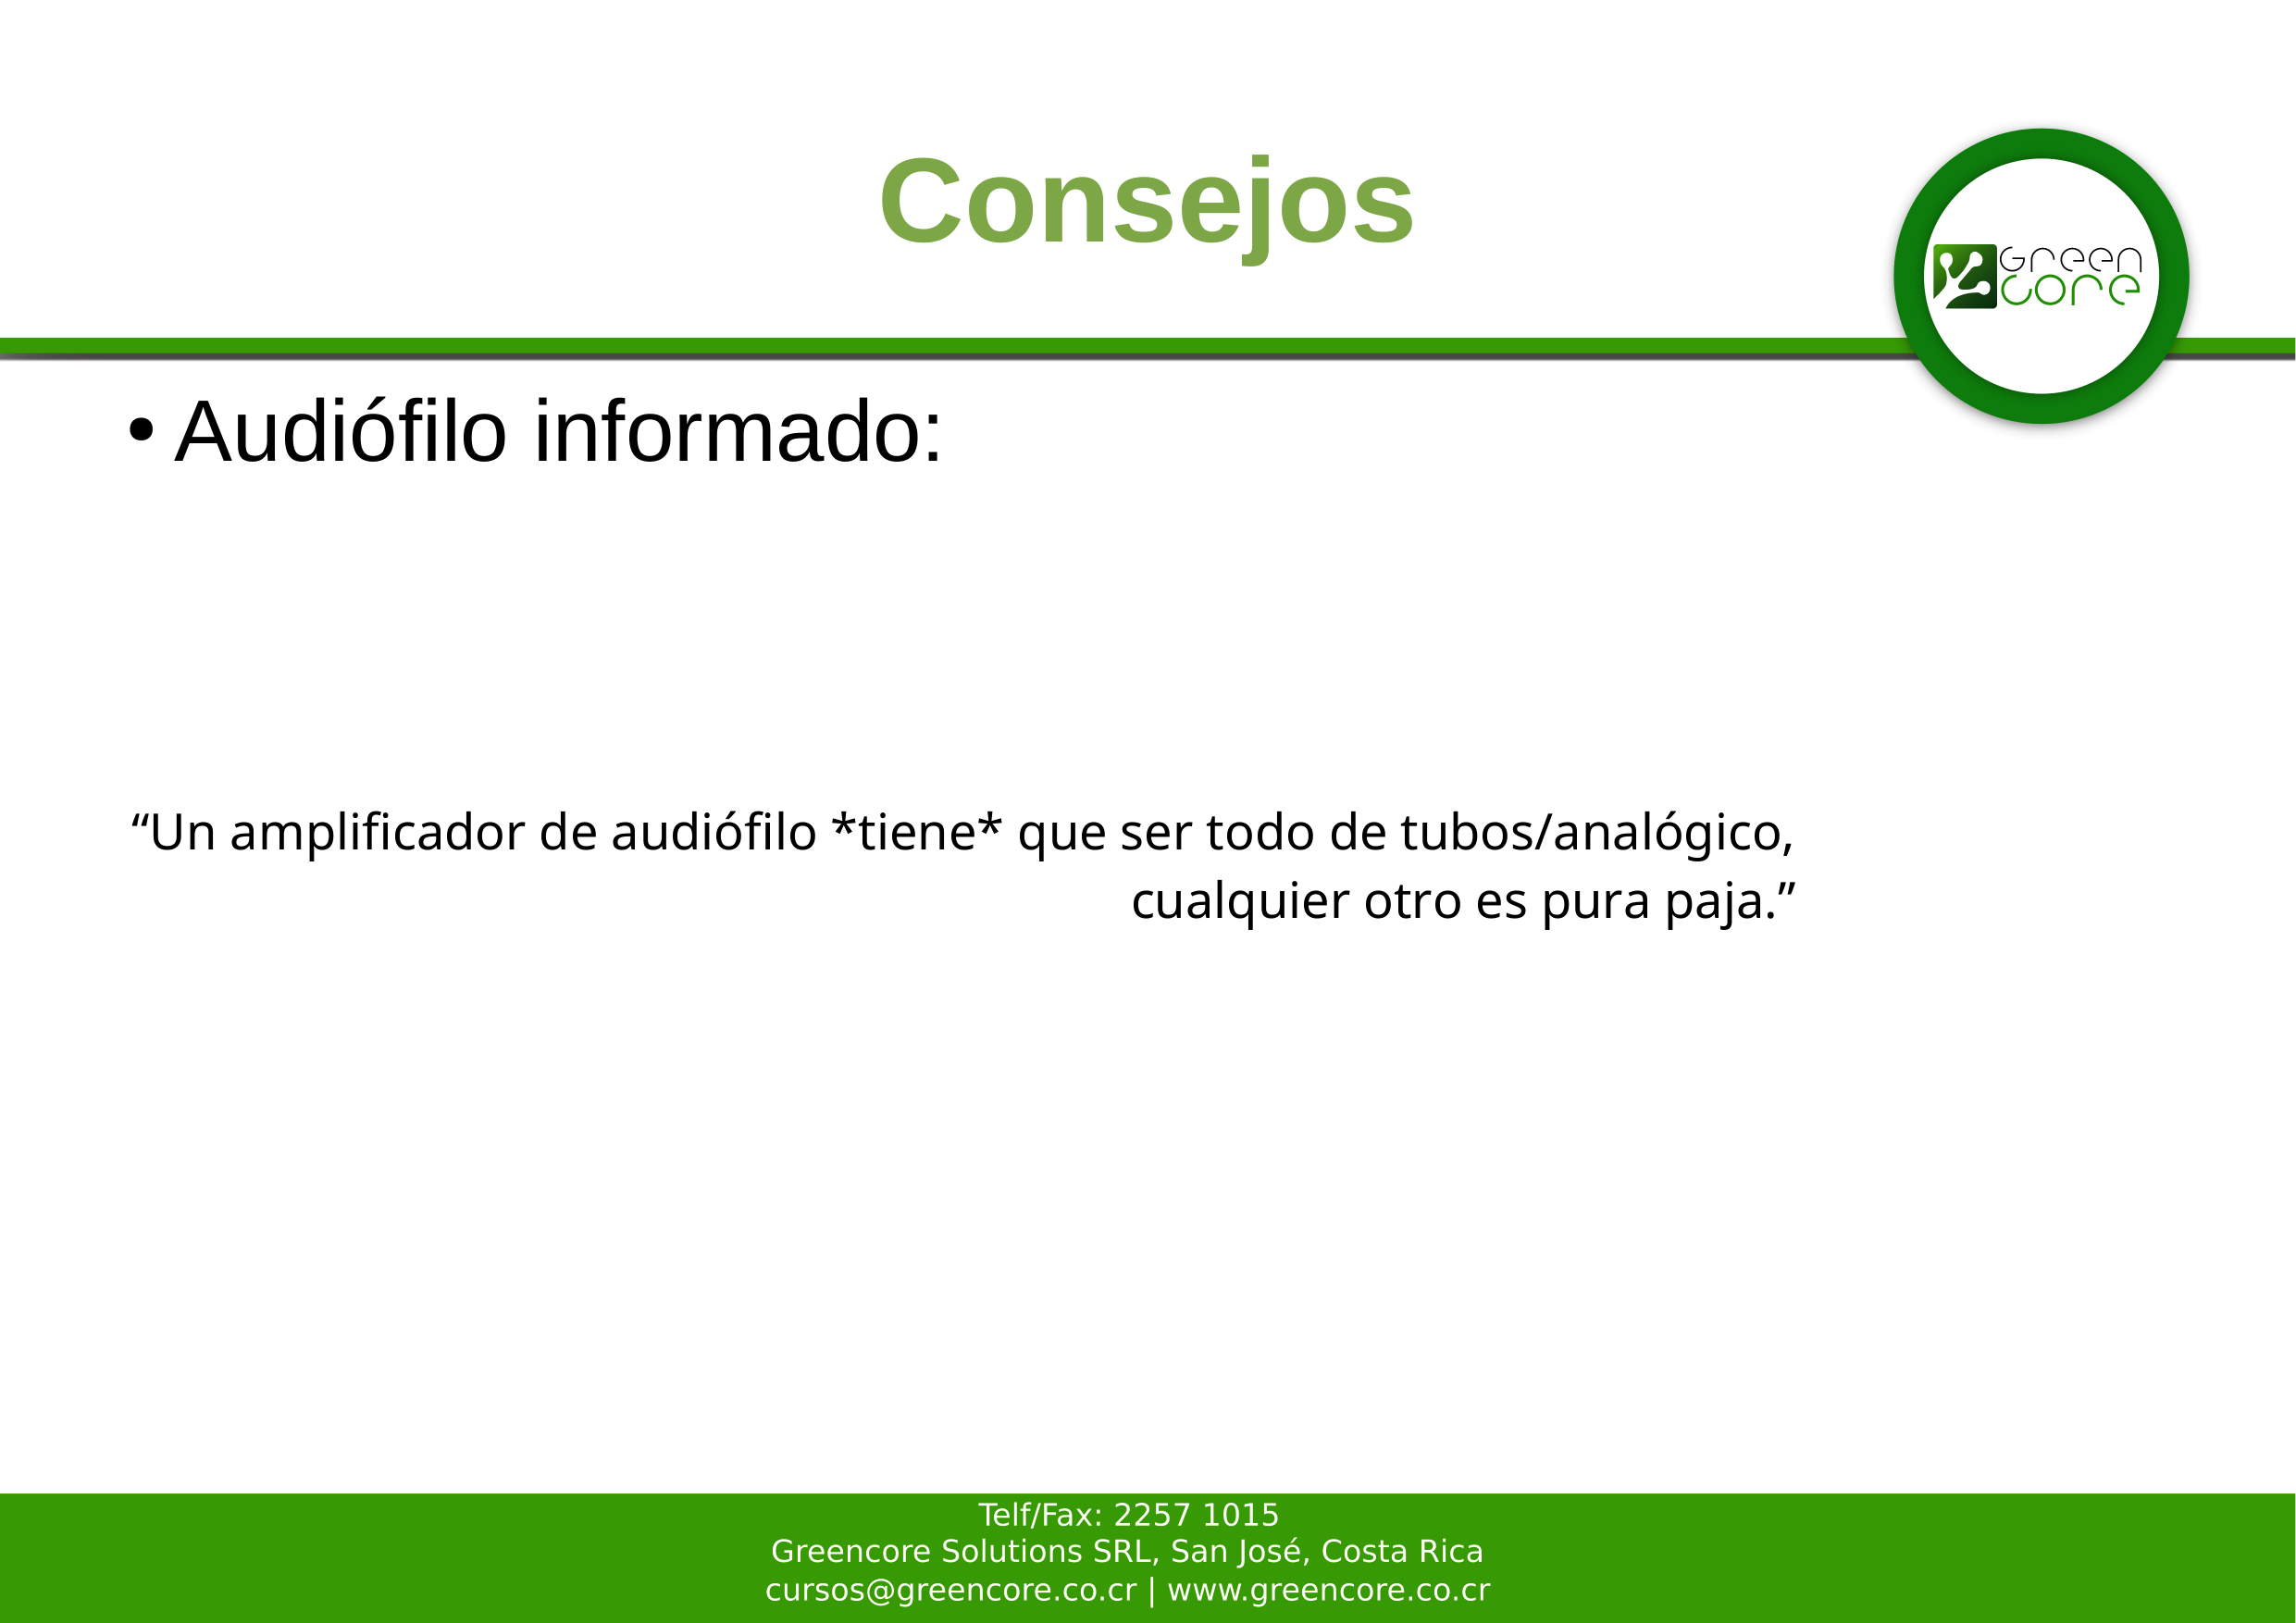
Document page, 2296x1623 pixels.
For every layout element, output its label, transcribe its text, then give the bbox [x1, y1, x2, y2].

title Consejos [115, 64, 2181, 336]
text_box “Un amplificador de audiófilo *tiene* que ser todo de tubos/analógico, cualquier otro es pura paja.” [118, 788, 2166, 965]
picture [0, 0, 2296, 1623]
list Audiófilo informado: [109, 382, 2176, 1492]
